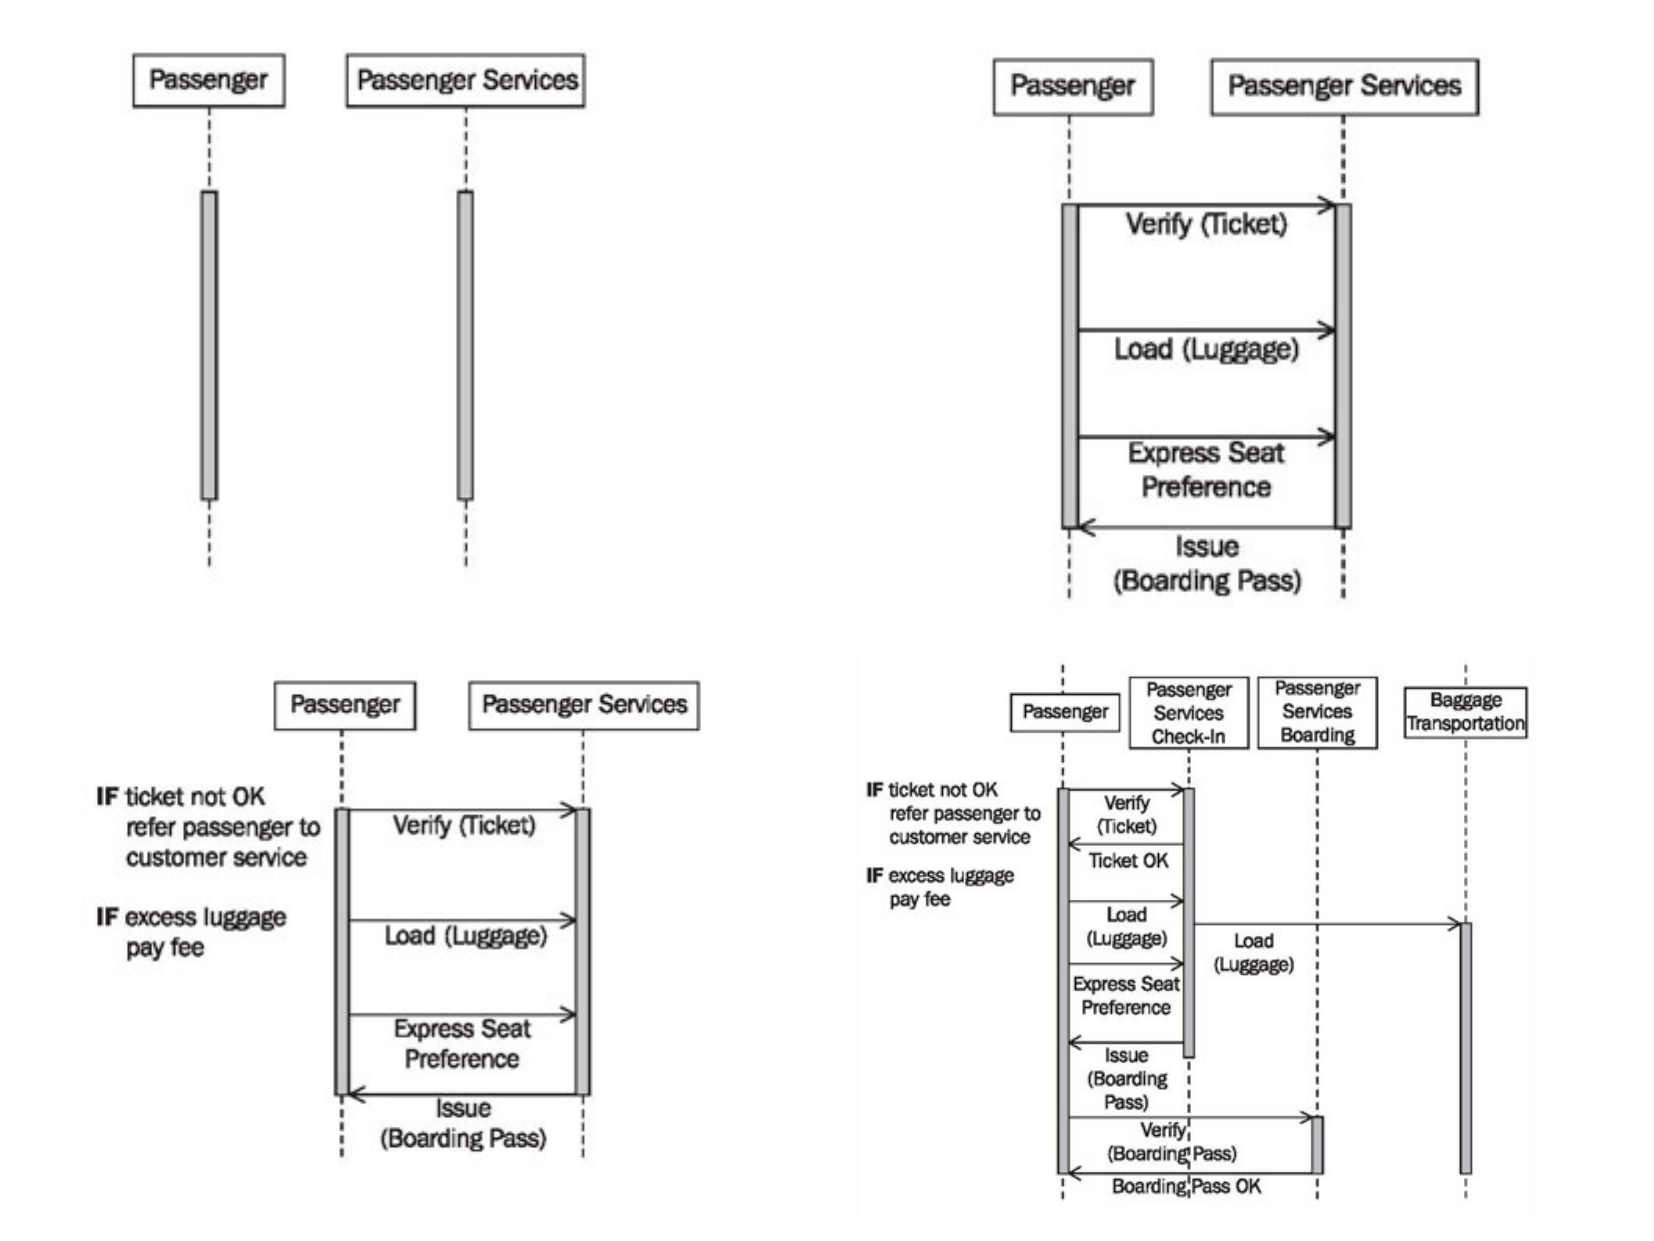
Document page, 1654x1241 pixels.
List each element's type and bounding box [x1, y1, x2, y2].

picture [856, 655, 1546, 1233]
picture [82, 671, 721, 1182]
picture [980, 47, 1503, 626]
picture [118, 47, 615, 591]
